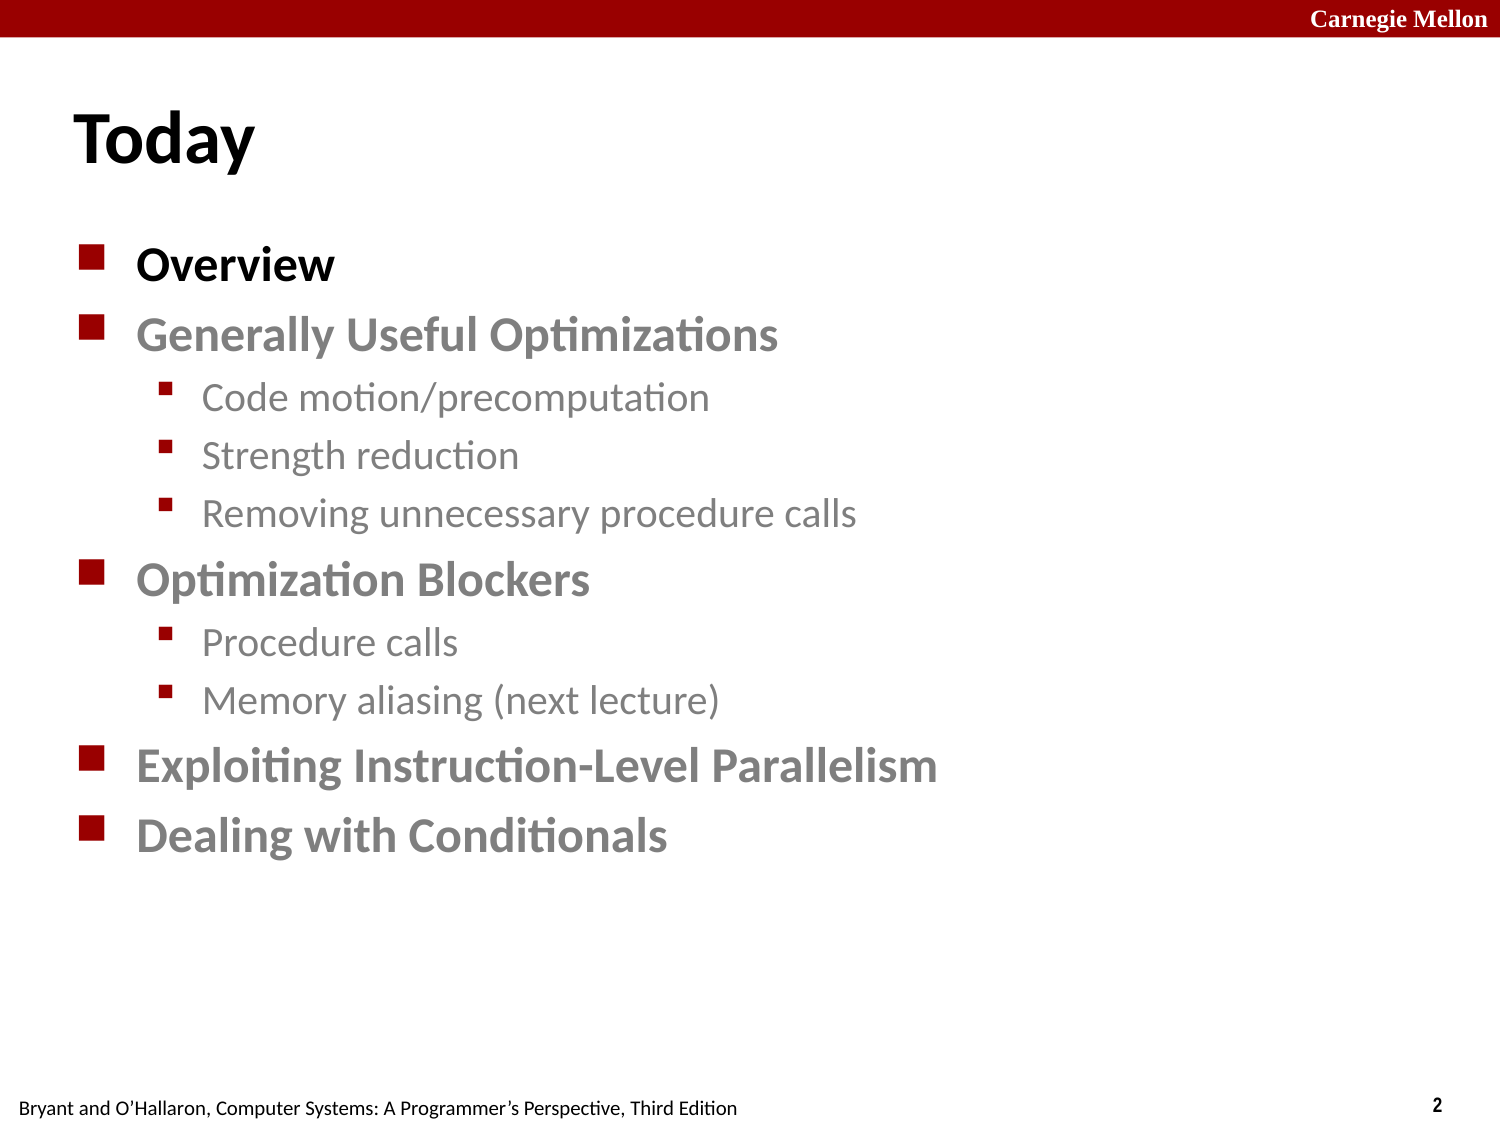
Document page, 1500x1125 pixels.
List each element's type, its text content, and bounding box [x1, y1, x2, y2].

list Overview Generally Useful Optimizations Code motion/precomputation Strength reduction Removing unnecessary procedure calls Optimization Blockers Procedure calls Memory aliasing (next lecture) Exploiting Instruction-Level Parallelism Dealing with Conditionals [65, 223, 1361, 1040]
title Today [58, 71, 1304, 197]
